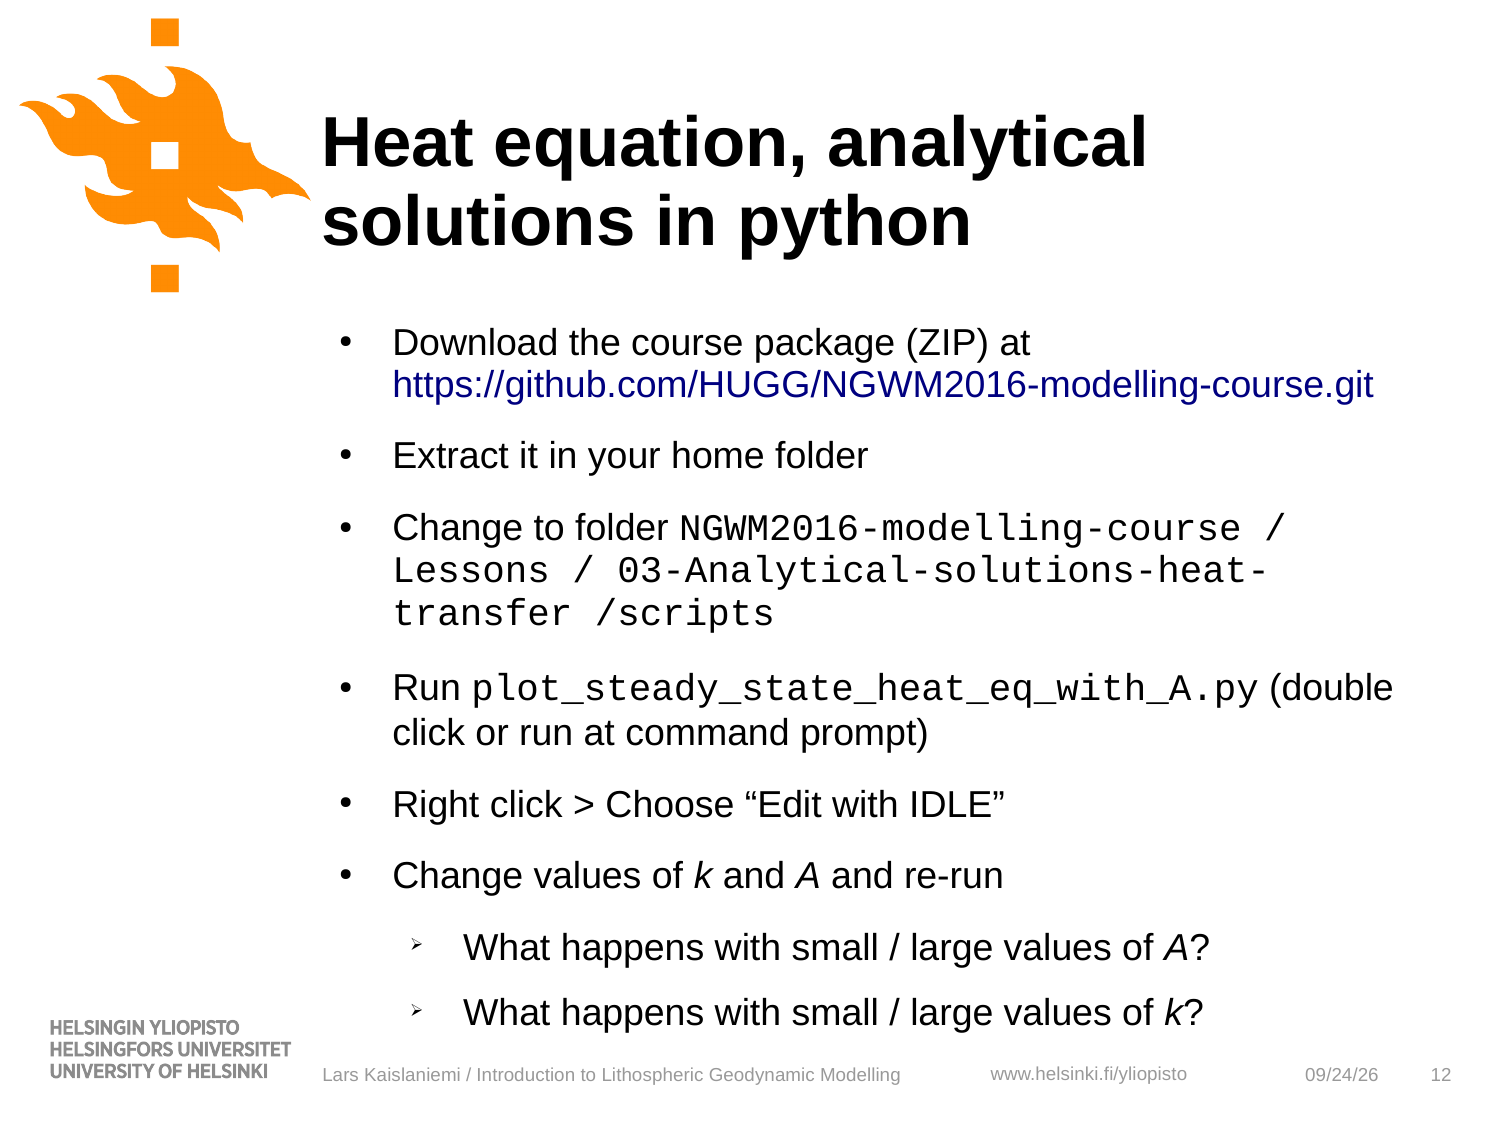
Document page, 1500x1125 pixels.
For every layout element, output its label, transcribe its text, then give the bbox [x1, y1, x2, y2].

picture [0, 0, 337, 318]
picture [32, 1001, 309, 1096]
title Heat equation, analytical solutions in python [321, 87, 1447, 276]
list Download the course package (ZIP) at https://github.com/HUGG/NGWM2016-modelling-course.git Extract it in your home folder Change to folder NGWM2016-modelling-course / Lessons / 03-Analytical-solutions-heat-transfer /scripts Run plot_steady_state_heat_eq_with_A.py (double click or run at command prompt) Right click > Choose “Edit with IDLE” Change values of k and A and re-run What happens with small / large values of A? What happens with small / large values of k? [321, 321, 1447, 1035]
